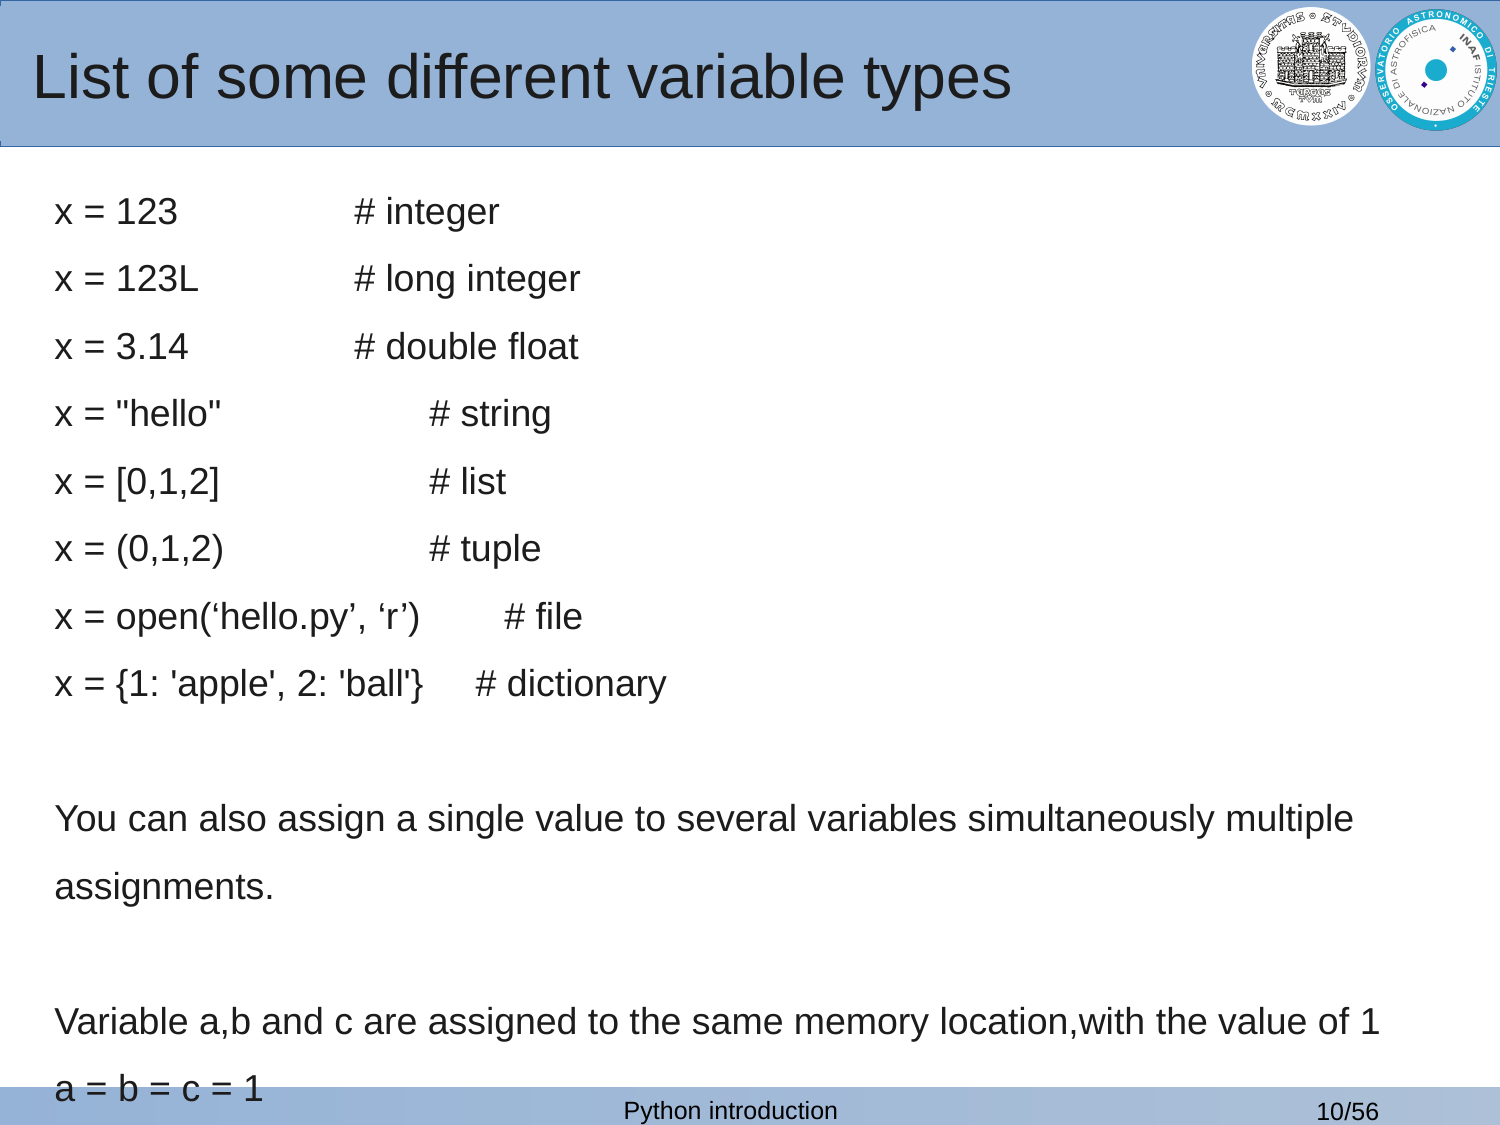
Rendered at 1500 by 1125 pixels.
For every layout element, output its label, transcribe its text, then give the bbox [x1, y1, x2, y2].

picture [1252, 0, 1500, 156]
list x = 123 # integer x = 123L # long integer x = 3.14 # double float x = "hello" # string x = [0,1,2] # list x = (0,1,2) # tuple x = open(‘hello.py’, ‘r’) # file x = {1: 'apple', 2: 'ball'} # dictionary You can also assign a single value to several variables simultaneously multiple assignments. Variable a,b and c are assigned to the same memory location,with the value of 1 a = b = c = 1 [39, 156, 1473, 1072]
text_box List of some different variable types [0, 5, 1243, 141]
